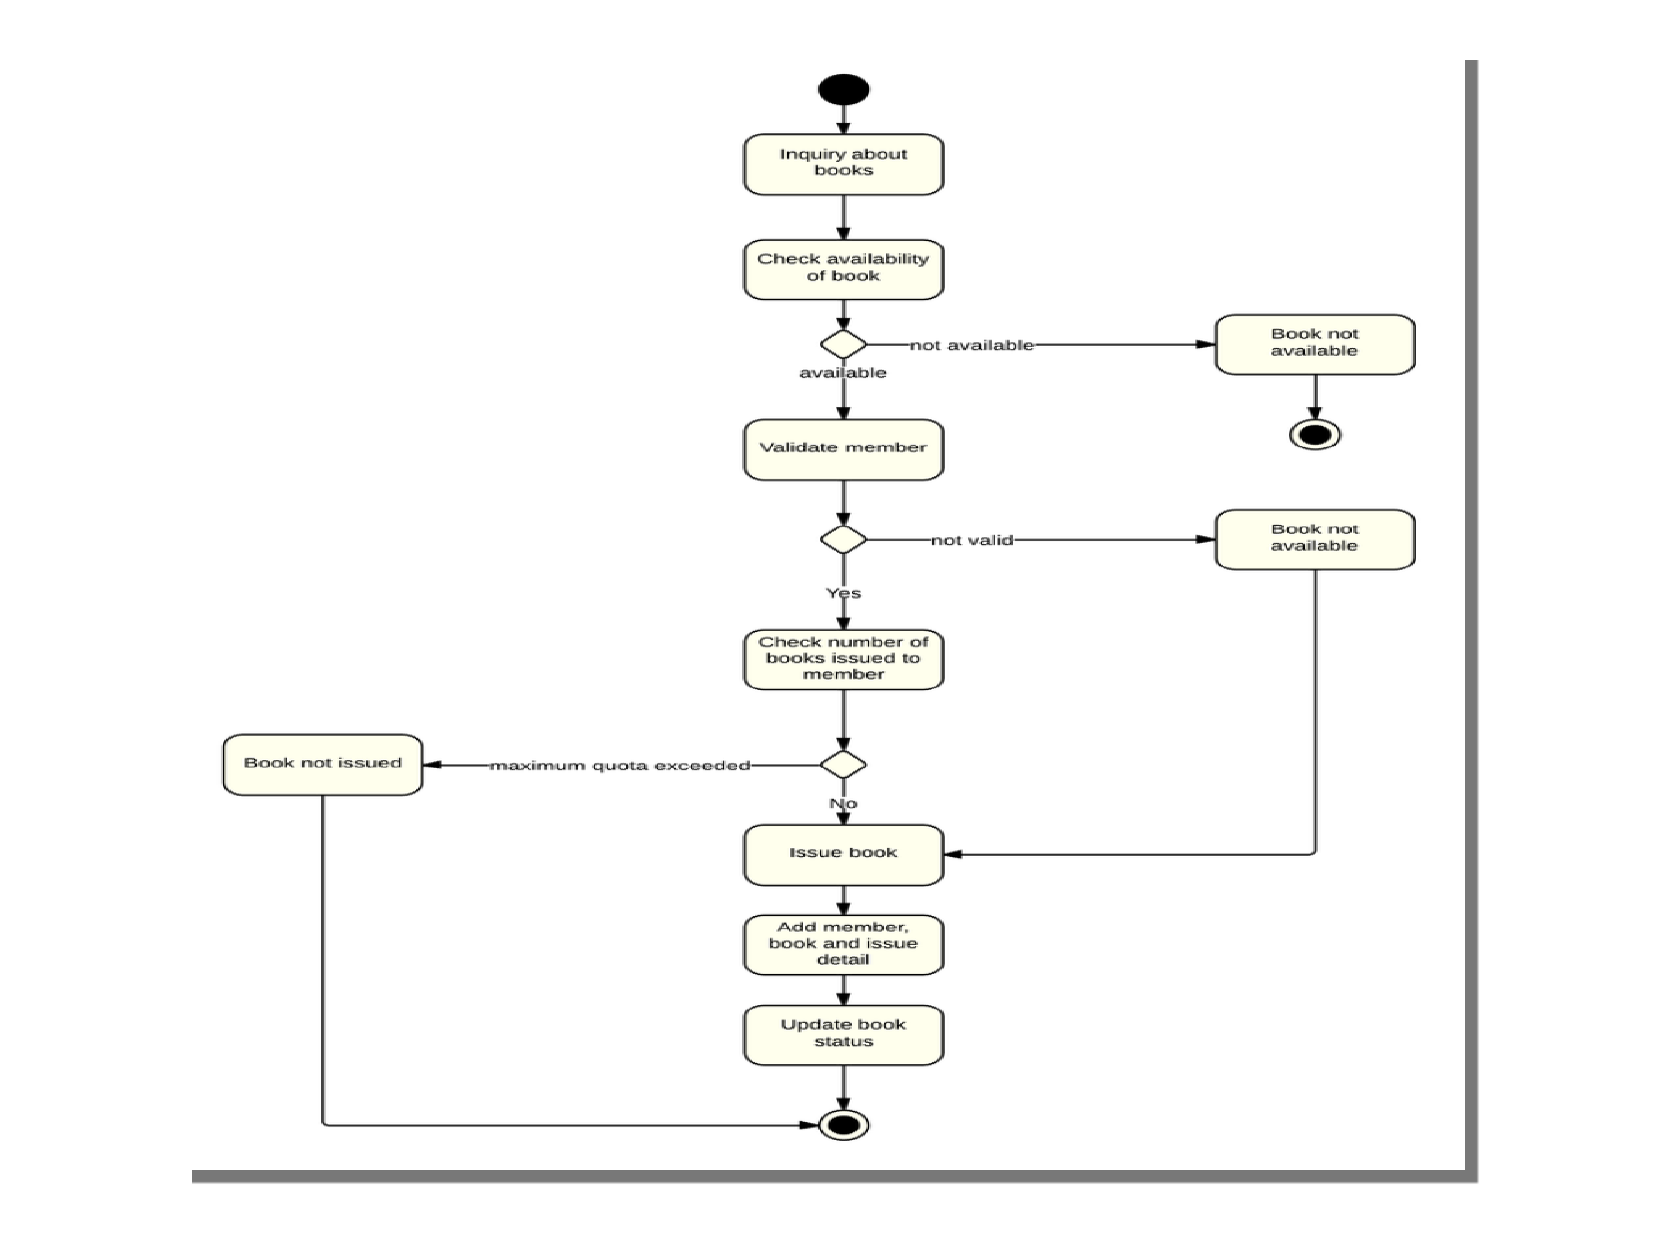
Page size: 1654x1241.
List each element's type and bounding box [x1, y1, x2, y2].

picture [175, 44, 1465, 1170]
